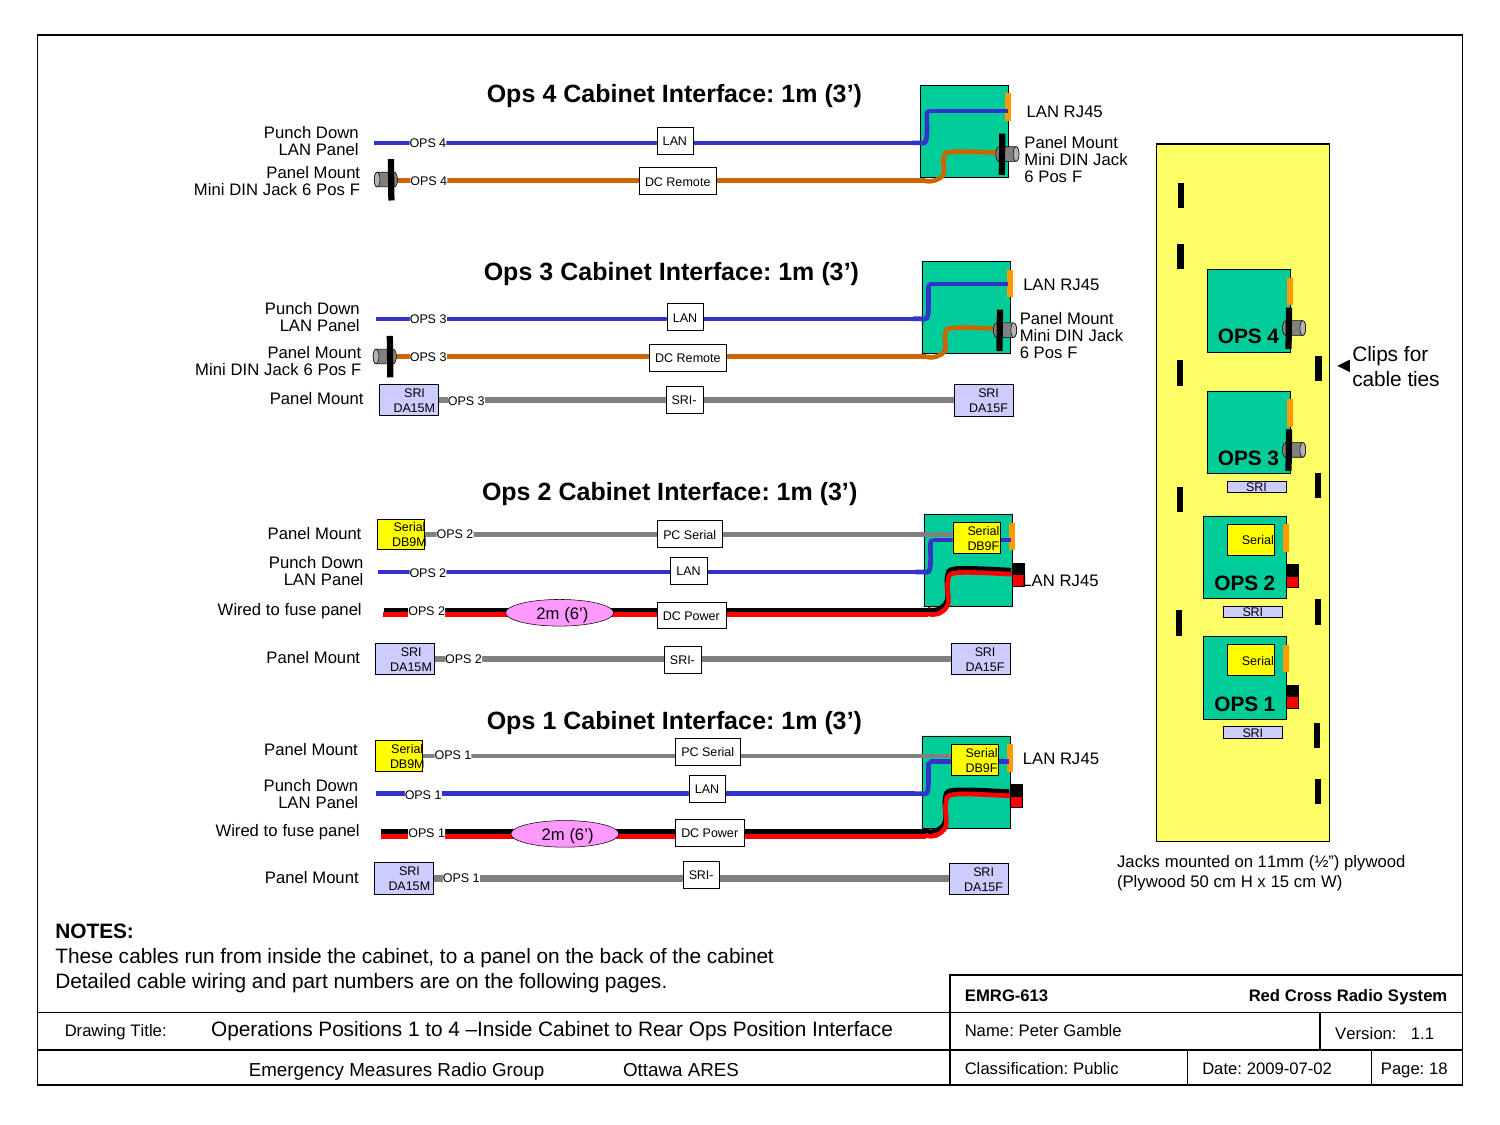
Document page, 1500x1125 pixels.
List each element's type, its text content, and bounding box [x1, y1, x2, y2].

text_box 2m (6’) [510, 820, 619, 848]
text_box Serial DB9M [377, 519, 425, 550]
text_box OPS 2 [408, 603, 446, 619]
text_box SRI [1227, 481, 1287, 493]
text_box Panel Mount [249, 730, 374, 767]
text_box OPS 3 [409, 348, 447, 364]
text_box [921, 735, 1010, 754]
text_box Panel Mount Mini DIN Jack 6 Pos F [179, 157, 376, 207]
text_box Panel Mount [251, 639, 376, 675]
text_box SRI DA15M [379, 384, 438, 416]
text_box OPS 3 [409, 311, 447, 327]
text_box OPS 3 [447, 392, 485, 408]
text_box [1009, 784, 1022, 808]
text_box Jacks mounted on 11mm (½”) plywood (Plywood 50 cm H x 15 cm W) [1102, 843, 1421, 899]
text_box LAN RJ45 [1008, 266, 1115, 302]
text_box OPS 4 [410, 173, 448, 189]
text_box Serial [1227, 644, 1275, 676]
text_box Clips for cable ties [1337, 333, 1472, 399]
text_box OPS 2 [409, 564, 447, 580]
text_box SRI DA15M [374, 862, 433, 895]
text_box 3 [1299, 320, 1306, 336]
text_box Panel Mount [255, 380, 379, 417]
text_box [378, 349, 387, 364]
text_box SRI [1223, 726, 1283, 739]
text_box Punch Down LAN Panel [250, 293, 375, 336]
text_box Ops 3 Cabinet Interface: 1m (3’) [469, 247, 875, 294]
text_box Wired to fuse panel [202, 590, 377, 627]
text_box SRI- [665, 386, 703, 414]
text_box Panel Mount [252, 514, 377, 551]
text_box Panel Mount Mini DIN Jack 6 Pos F [180, 336, 377, 387]
text_box Ops 4 Cabinet Interface: 1m (3’) [472, 70, 878, 116]
text_box DC Power [657, 601, 727, 629]
text_box OPS 1 [404, 786, 442, 803]
text_box Ops 2 Cabinet Interface: 1m (3’) [467, 467, 874, 513]
text_box SRI [1223, 605, 1283, 618]
text_box SRI- [682, 861, 720, 889]
text_box OPS 1 [434, 747, 472, 763]
text_box 3 [374, 172, 381, 187]
text_box OPS 1 [442, 869, 480, 885]
text_box OPS 4 [409, 135, 447, 151]
text_box SRI DA15F [949, 862, 1009, 895]
text_box Emergency Measures Radio Group Ottawa ARES [50, 1049, 938, 1086]
text_box 3 [1299, 442, 1306, 458]
text_box SRI DA15M [376, 643, 435, 675]
text_box [1156, 143, 1330, 842]
text_box SRI- [664, 646, 701, 673]
text_box [995, 148, 999, 159]
text_box SRI DA15F [954, 384, 1014, 416]
text_box Serial DB9M [375, 740, 423, 772]
text_box OPS 1 [408, 824, 446, 840]
text_box LAN [688, 775, 726, 803]
text_box 2m (6’) [505, 599, 614, 627]
text_box Wired to fuse panel [200, 812, 375, 848]
text_box LAN RJ45 [1008, 739, 1114, 776]
text_box SRI DA15F [950, 643, 1011, 675]
text_box Panel Mount Mini DIN Jack 6 Pos F [1005, 303, 1139, 370]
text_box LAN [666, 303, 704, 331]
text_box Serial DB9F [952, 522, 1001, 554]
text_box DC Power [675, 819, 745, 847]
text_box LAN [656, 127, 694, 154]
text_box Punch Down LAN Panel [249, 117, 374, 167]
text_box OPS 2 [445, 650, 483, 667]
text_box OPS 4 [1195, 315, 1302, 356]
text_box Panel Mount [250, 859, 374, 895]
text_box NOTES: These cables run from inside the cabinet, to a panel on the back of the cabinet Detailed cable wiring and part numbers are on the following pages. [40, 909, 883, 1001]
text_box LAN RJ45 [1011, 92, 1118, 127]
text_box OPS 1 [1191, 682, 1299, 724]
text_box Ops 1 Cabinet Interface: 1m (3’) [472, 697, 878, 743]
text_box LAN [670, 557, 707, 585]
text_box OPS 2 [436, 526, 474, 542]
text_box Panel Mount Mini DIN Jack 6 Pos F [1009, 127, 1144, 194]
text_box PC Serial [675, 738, 741, 766]
text_box [379, 172, 388, 187]
text_box OPS 2 [1191, 561, 1299, 603]
text_box Punch Down LAN Panel [254, 547, 379, 597]
text_box DC Remote [639, 167, 717, 195]
text_box LAN RJ45 [1007, 561, 1114, 598]
text_box Operations Positions 1 to 4 –Inside Cabinet to Rear Ops Position Interface [196, 1008, 908, 1049]
text_box Serial [1227, 524, 1275, 555]
text_box PC Serial [657, 520, 723, 548]
text_box DC Remote [649, 344, 727, 372]
text_box Punch Down LAN Panel [248, 770, 374, 820]
text_box Page: <number> [1362, 1049, 1463, 1086]
text_box 3 [373, 349, 379, 364]
text_box Serial DB9F [950, 744, 999, 775]
text_box OPS 3 [1195, 437, 1302, 478]
